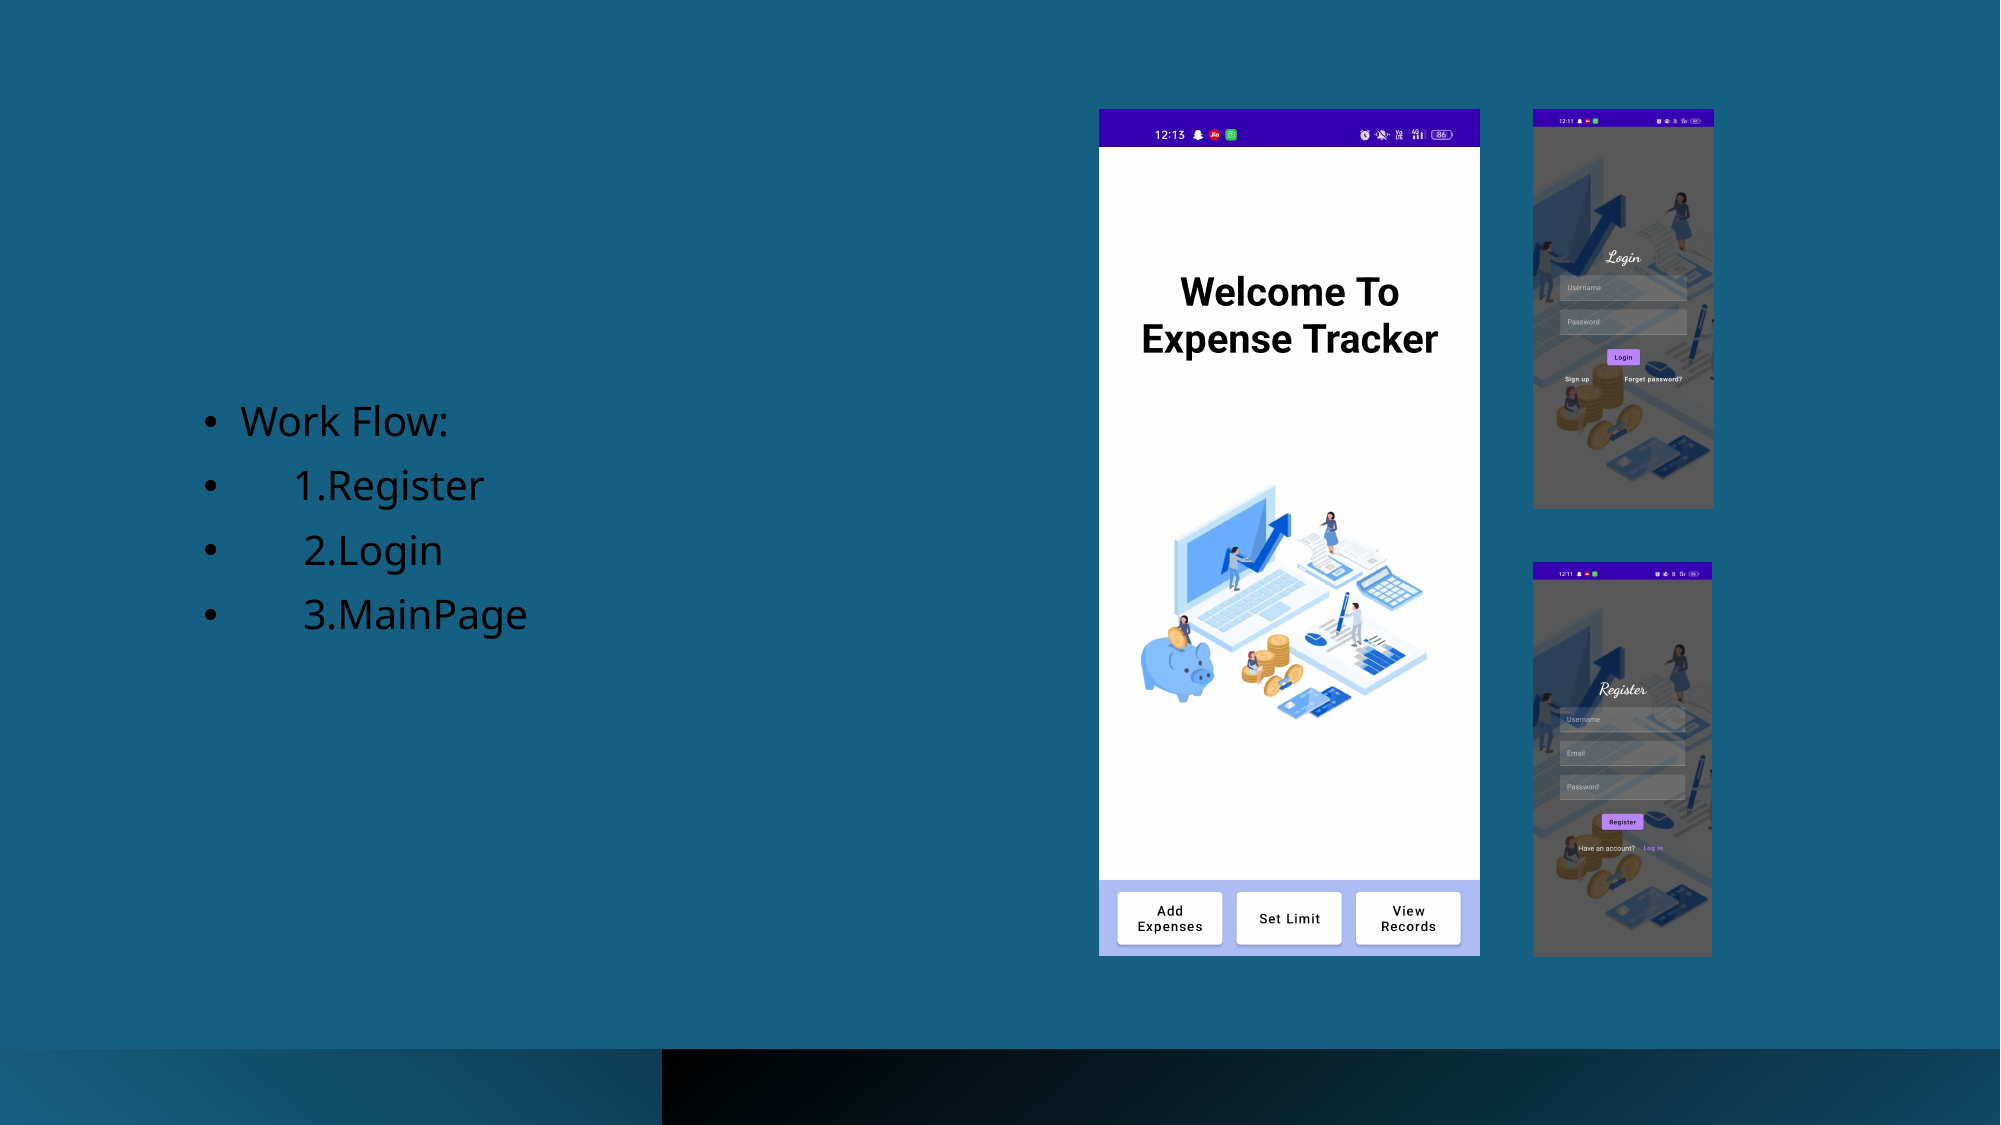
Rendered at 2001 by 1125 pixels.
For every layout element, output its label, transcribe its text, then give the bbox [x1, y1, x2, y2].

text_box [0, 0, 2000, 1125]
list Work Flow: 1.Register 2.Login 3.MainPage [188, 393, 955, 649]
picture [1533, 109, 1714, 509]
picture [1533, 562, 1712, 957]
picture [1099, 109, 1480, 956]
